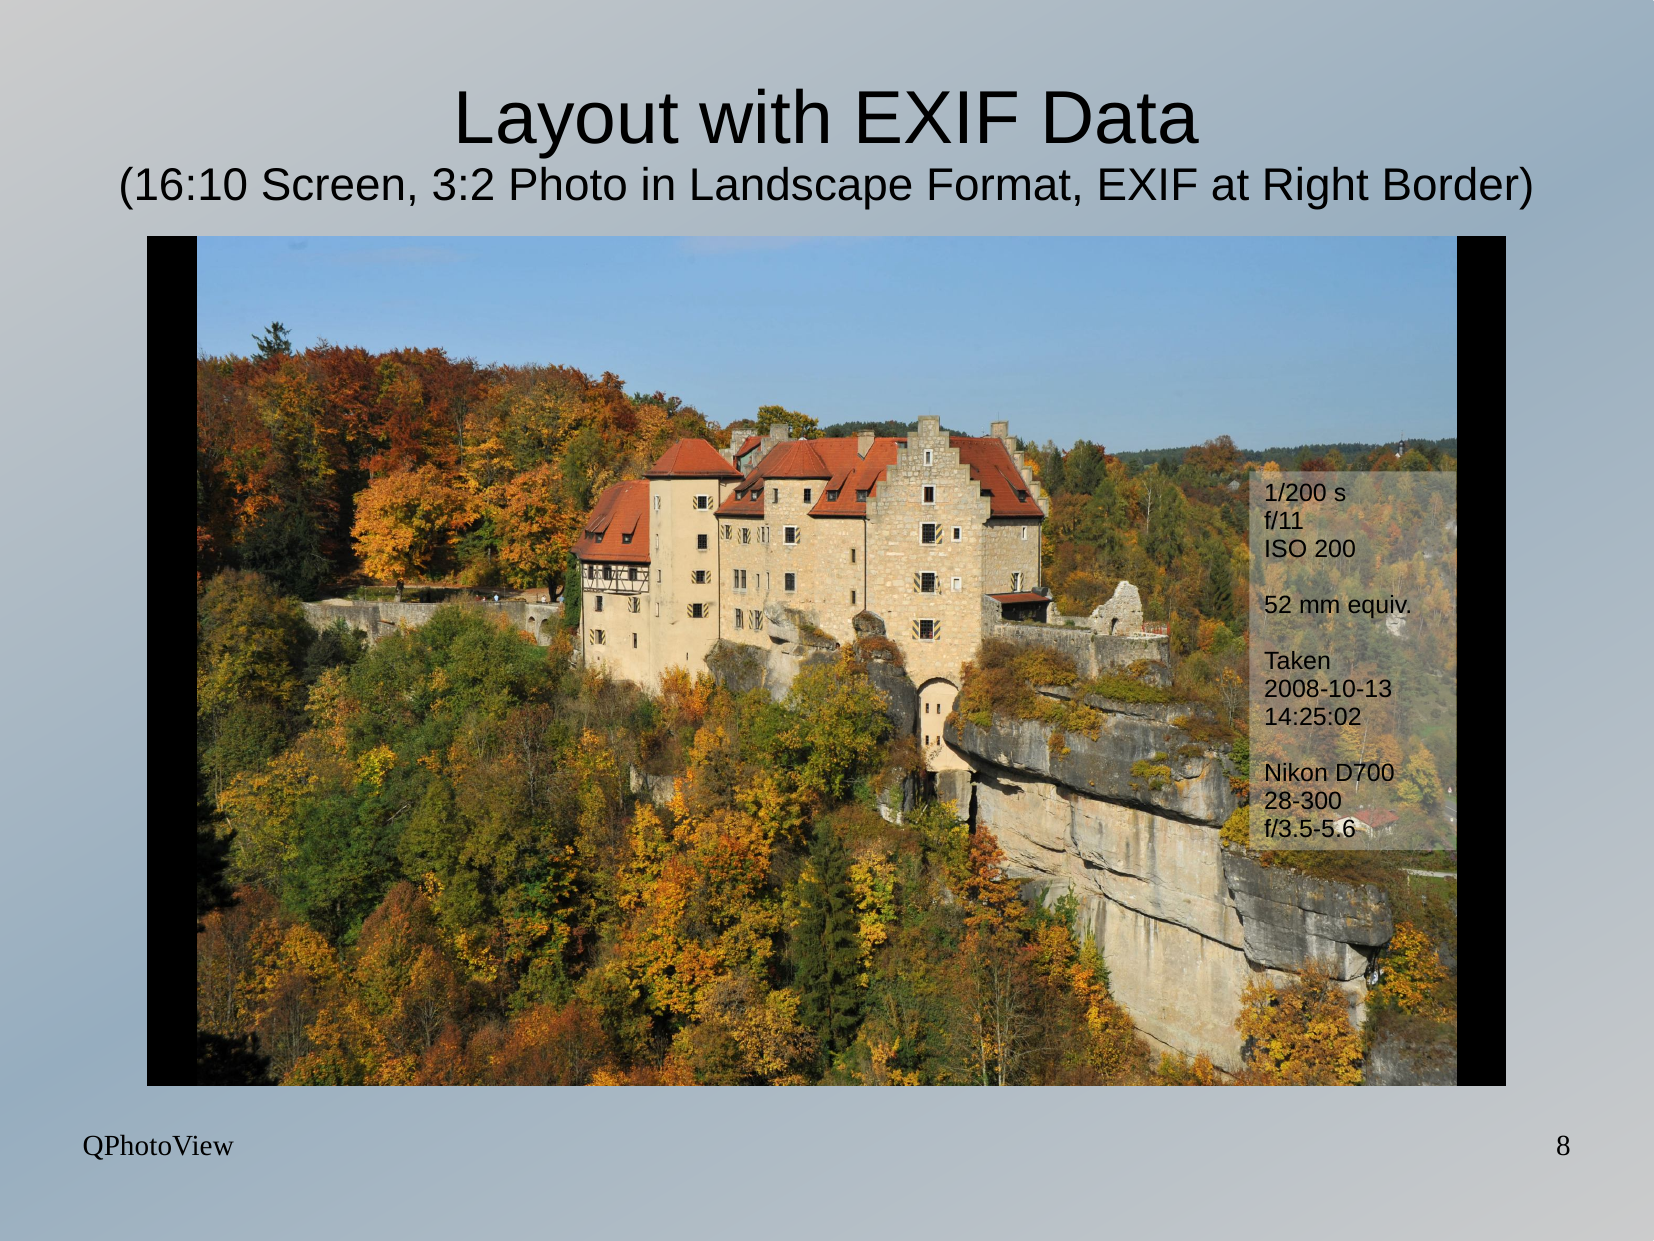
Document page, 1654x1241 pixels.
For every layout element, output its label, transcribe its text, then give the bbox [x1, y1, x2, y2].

title Layout with EXIF Data (16:10 Screen, 3:2 Photo in Landscape Format, EXIF at Right Border) [82, 49, 1571, 237]
picture [197, 236, 1457, 1086]
text_box 1/200 s f/11 ISO 200 52 mm equiv. Taken 2008-10-13 14:25:02 Nikon D700 28-300 f/3.5-5.6 [1249, 471, 1457, 851]
text_box [147, 236, 197, 1086]
text_box [1457, 236, 1506, 1086]
